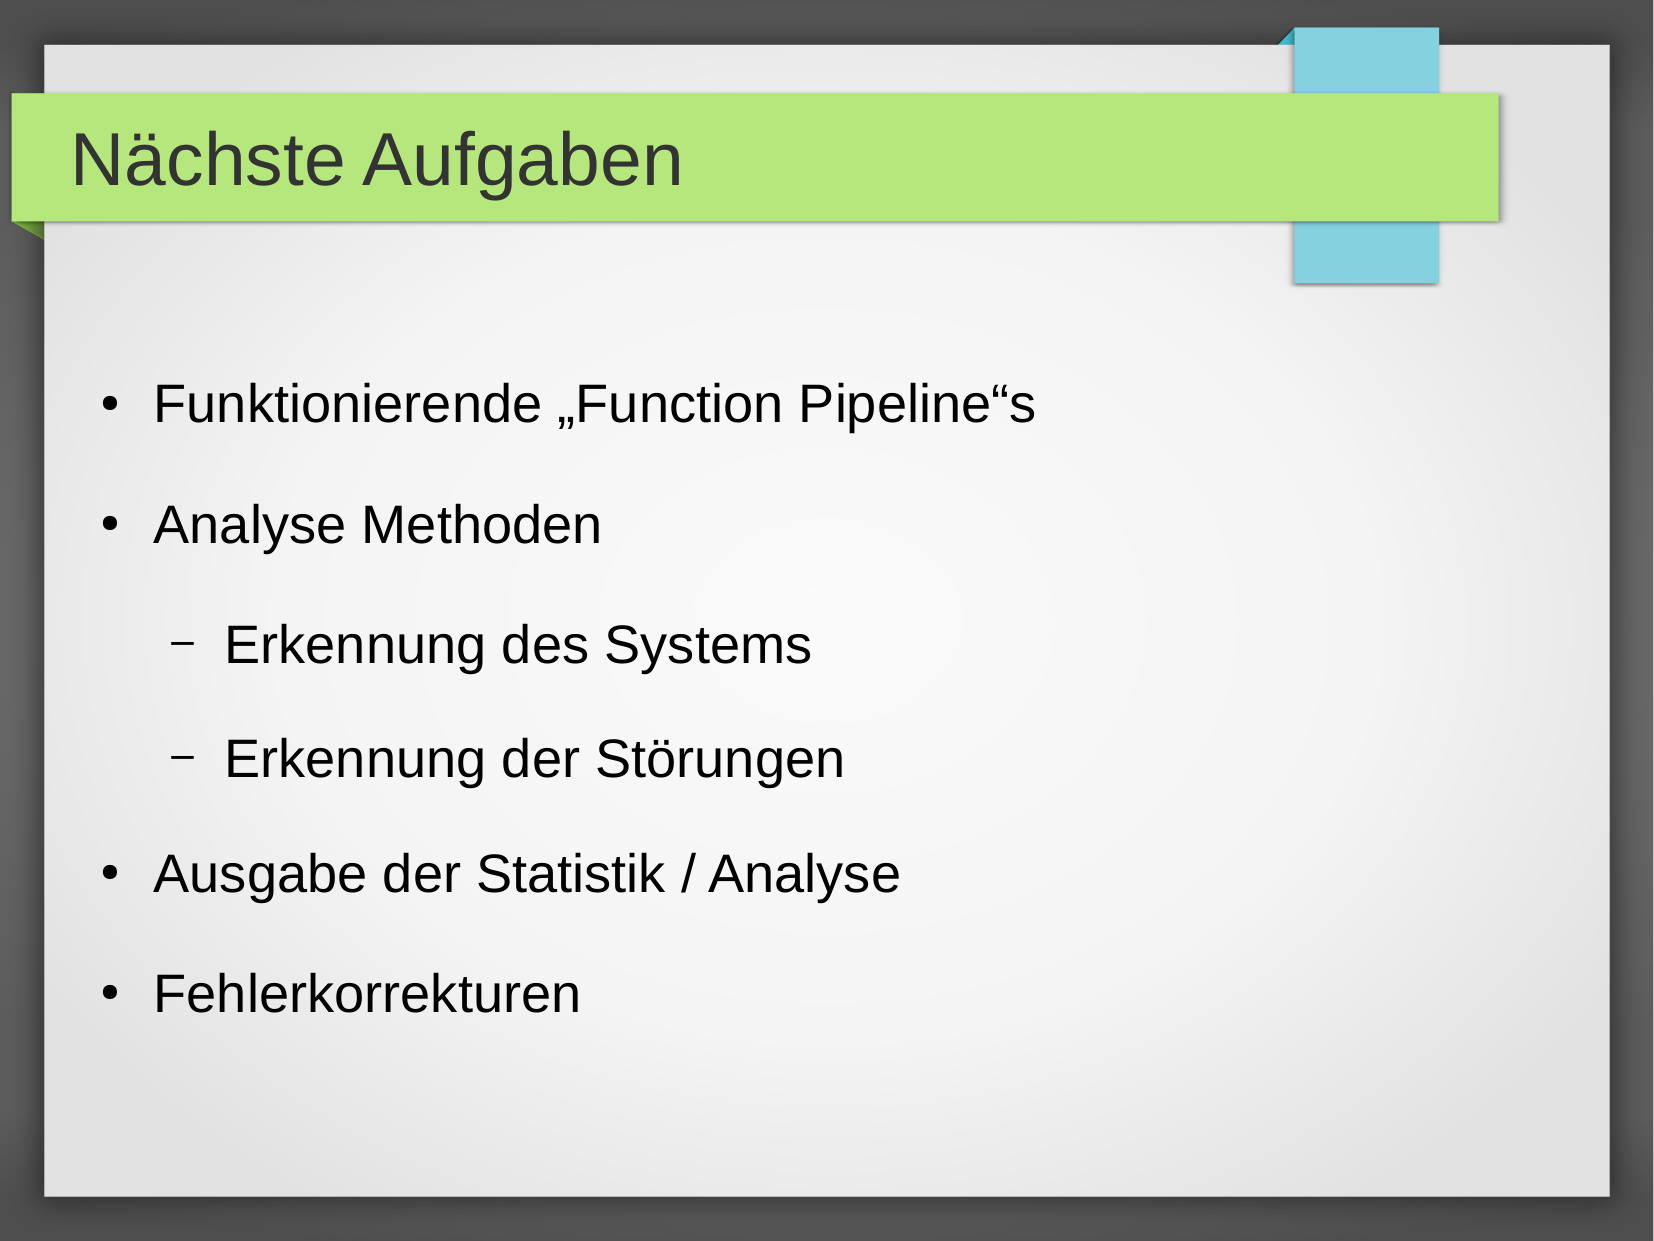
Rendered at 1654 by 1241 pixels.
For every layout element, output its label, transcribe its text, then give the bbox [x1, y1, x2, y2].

list Funktionierende „Function Pipeline“s Analyse Methoden Erkennung des Systems Erkennung der Störungen Ausgabe der Statistik / Analyse Fehlerkorrekturen [82, 343, 1538, 1063]
picture [0, 0, 1654, 1241]
title Nächste Aufgaben [70, 106, 1229, 213]
